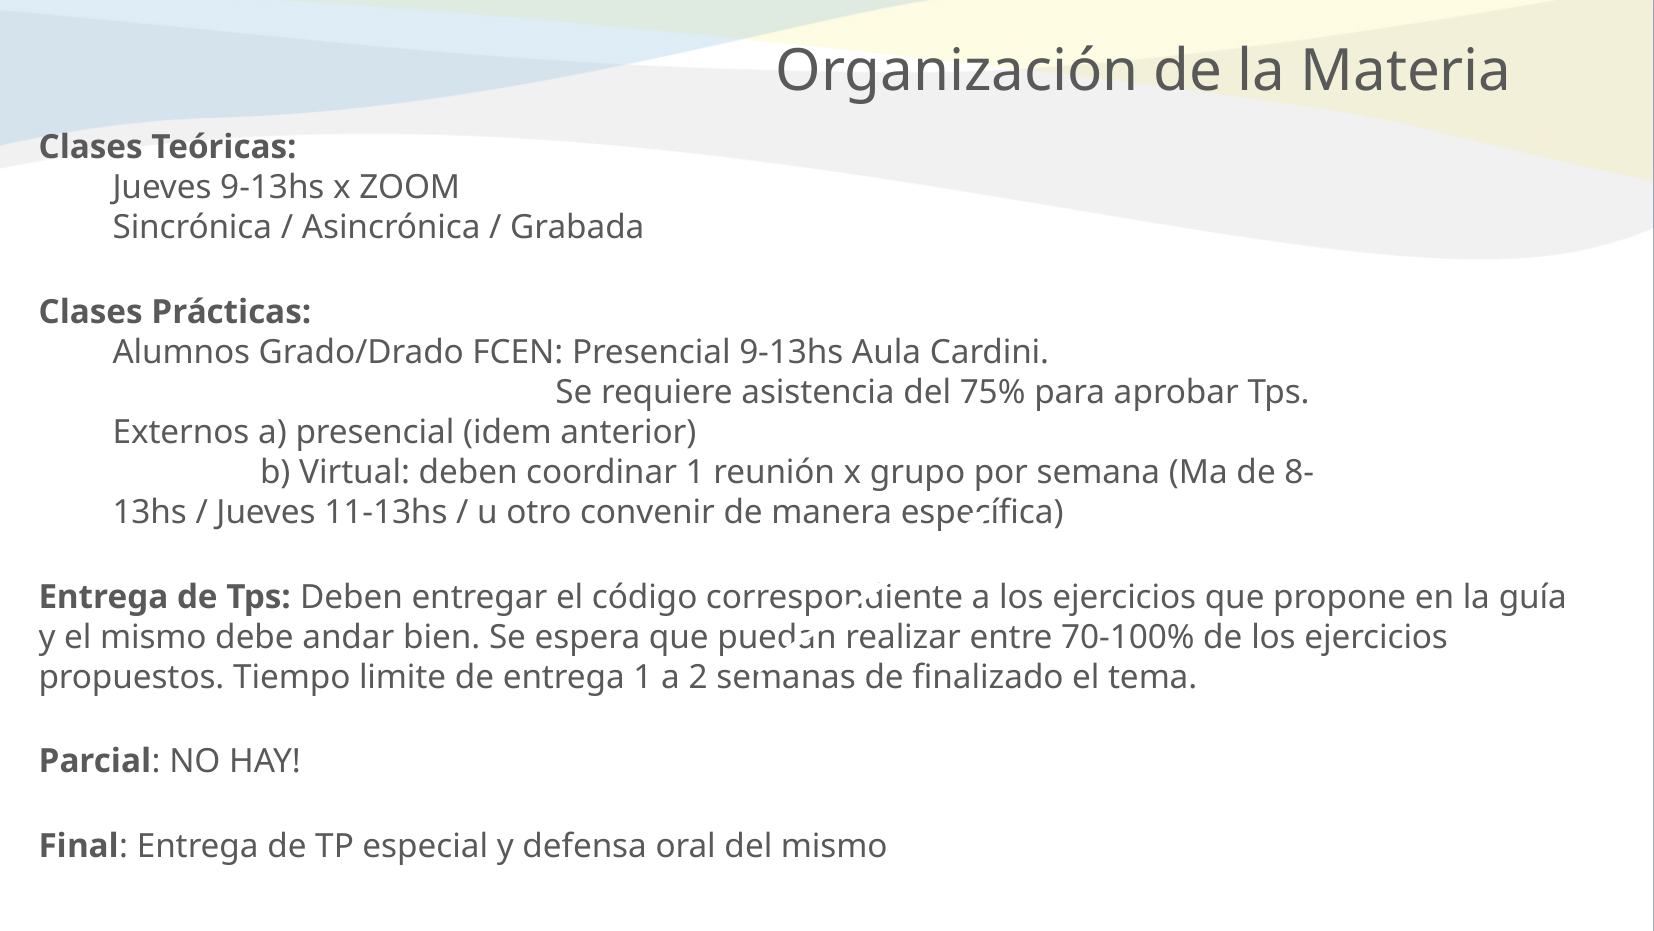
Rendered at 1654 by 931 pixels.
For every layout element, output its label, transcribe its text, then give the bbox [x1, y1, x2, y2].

text_box Organización de la Materia [760, 24, 1604, 180]
text_box Clases Teóricas: Jueves 9-13hs x ZOOM Sincrónica / Asincrónica / Grabada Clases Prácticas: Alumnos Grado/Drado FCEN: Presencial 9-13hs Aula Cardini. Se requiere asistencia del 75% para aprobar Tps. Externos a) presencial (idem anterior) b) Virtual: deben coordinar 1 reunión x grupo por semana (Ma de 8- 13hs / Jueves 11-13hs / u otro convenir de manera específica) Entrega de Tps: Deben entregar el código correspondiente a los ejercicios que propone en la guía y el mismo debe andar bien. Se espera que puedan realizar entre 70-100% de los ejercicios propuestos. Tiempo limite de entrega 1 a 2 semanas de finalizado el tema. Parcial: NO HAY! Final: Entrega de TP especial y defensa oral del mismo [23, 118, 1595, 918]
picture [0, 0, 1654, 931]
